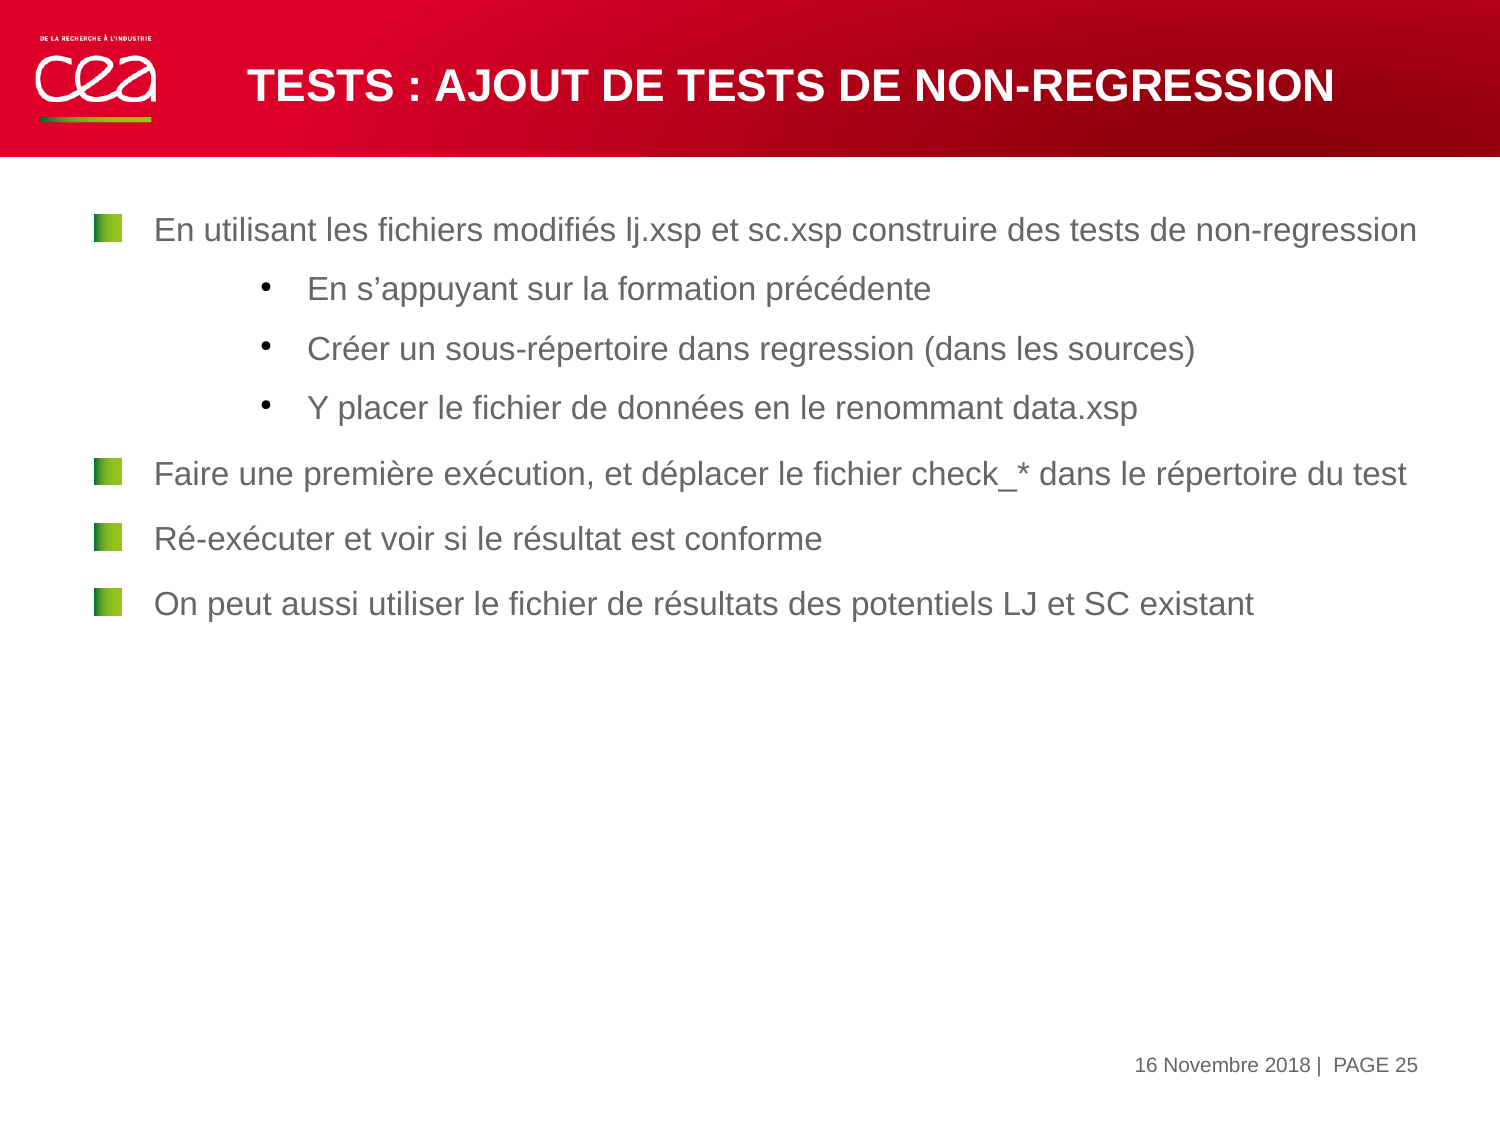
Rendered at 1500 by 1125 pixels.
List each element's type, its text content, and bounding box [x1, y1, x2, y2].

picture [0, 0, 1500, 157]
title Tests : ajout de tests de non-regression [247, 8, 1436, 158]
slide_number | PAGE <number> [1316, 1034, 1500, 1094]
footer 16 Novembre 2018 [336, 1034, 1311, 1095]
list En utilisant les fichiers modifiés lj.xsp et sc.xsp construire des tests de non-regression En s’appuyant sur la formation précédente Créer un sous-répertoire dans regression (dans les sources) Y placer le fichier de données en le renommant data.xsp Faire une première exécution, et déplacer le fichier check_* dans le répertoire du test Ré-exécuter et voir si le résultat est conforme On peut aussi utiliser le fichier de résultats des potentiels LJ et SC existant [94, 208, 1436, 1024]
